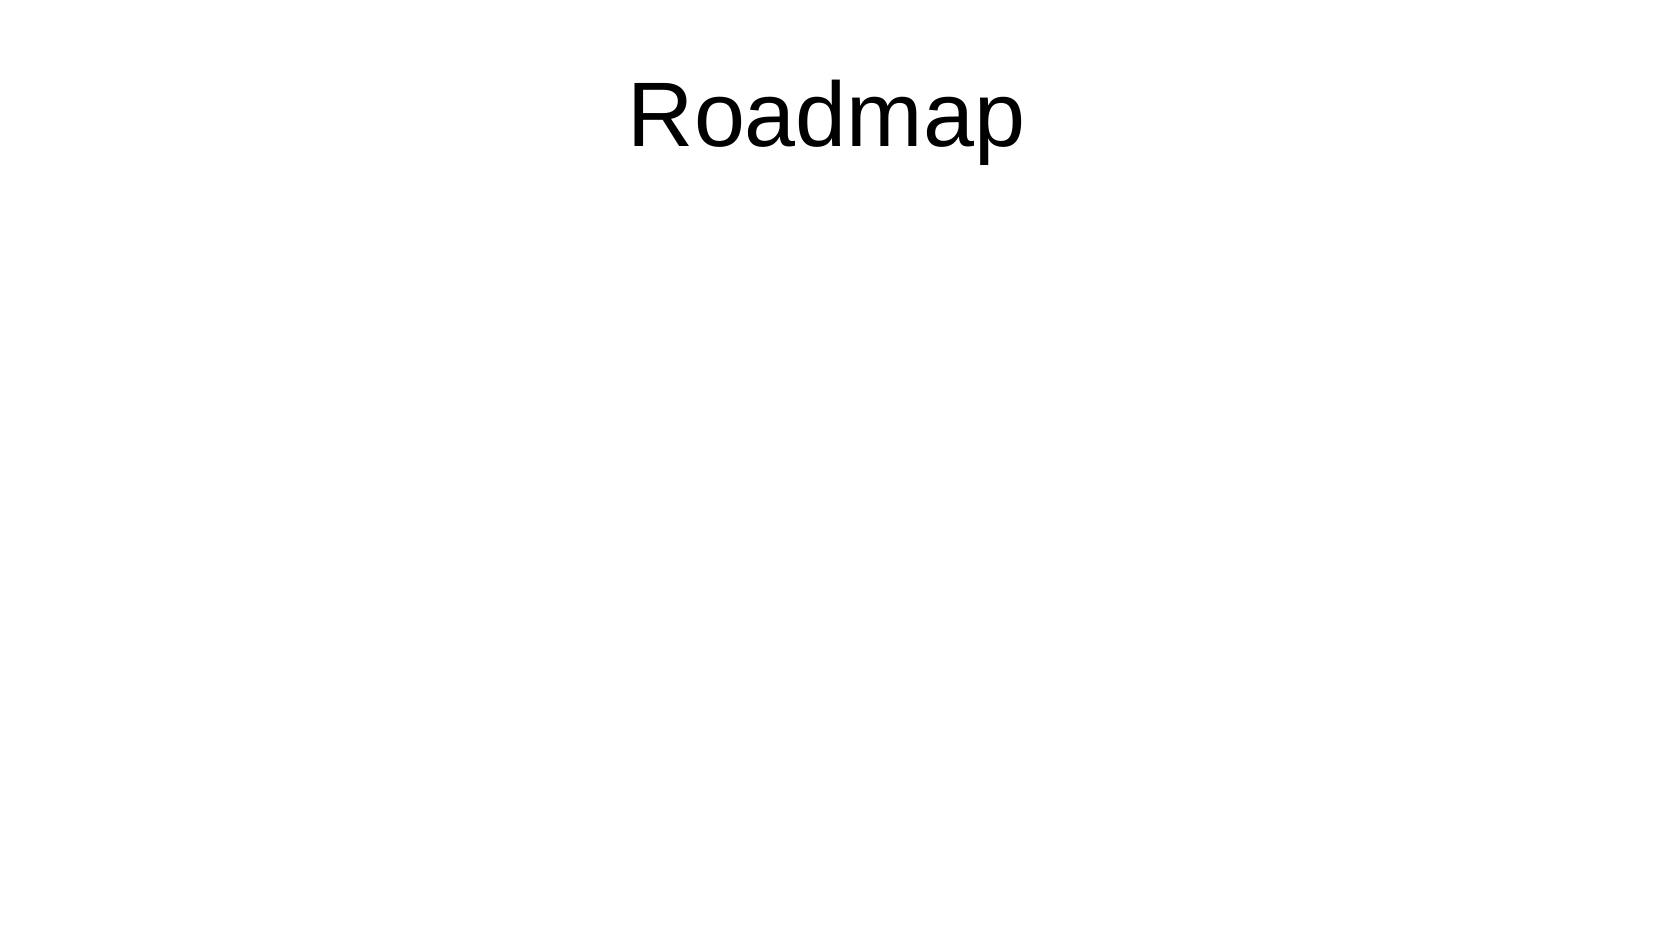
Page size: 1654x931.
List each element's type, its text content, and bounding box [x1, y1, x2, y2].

title Roadmap [82, 37, 1571, 193]
